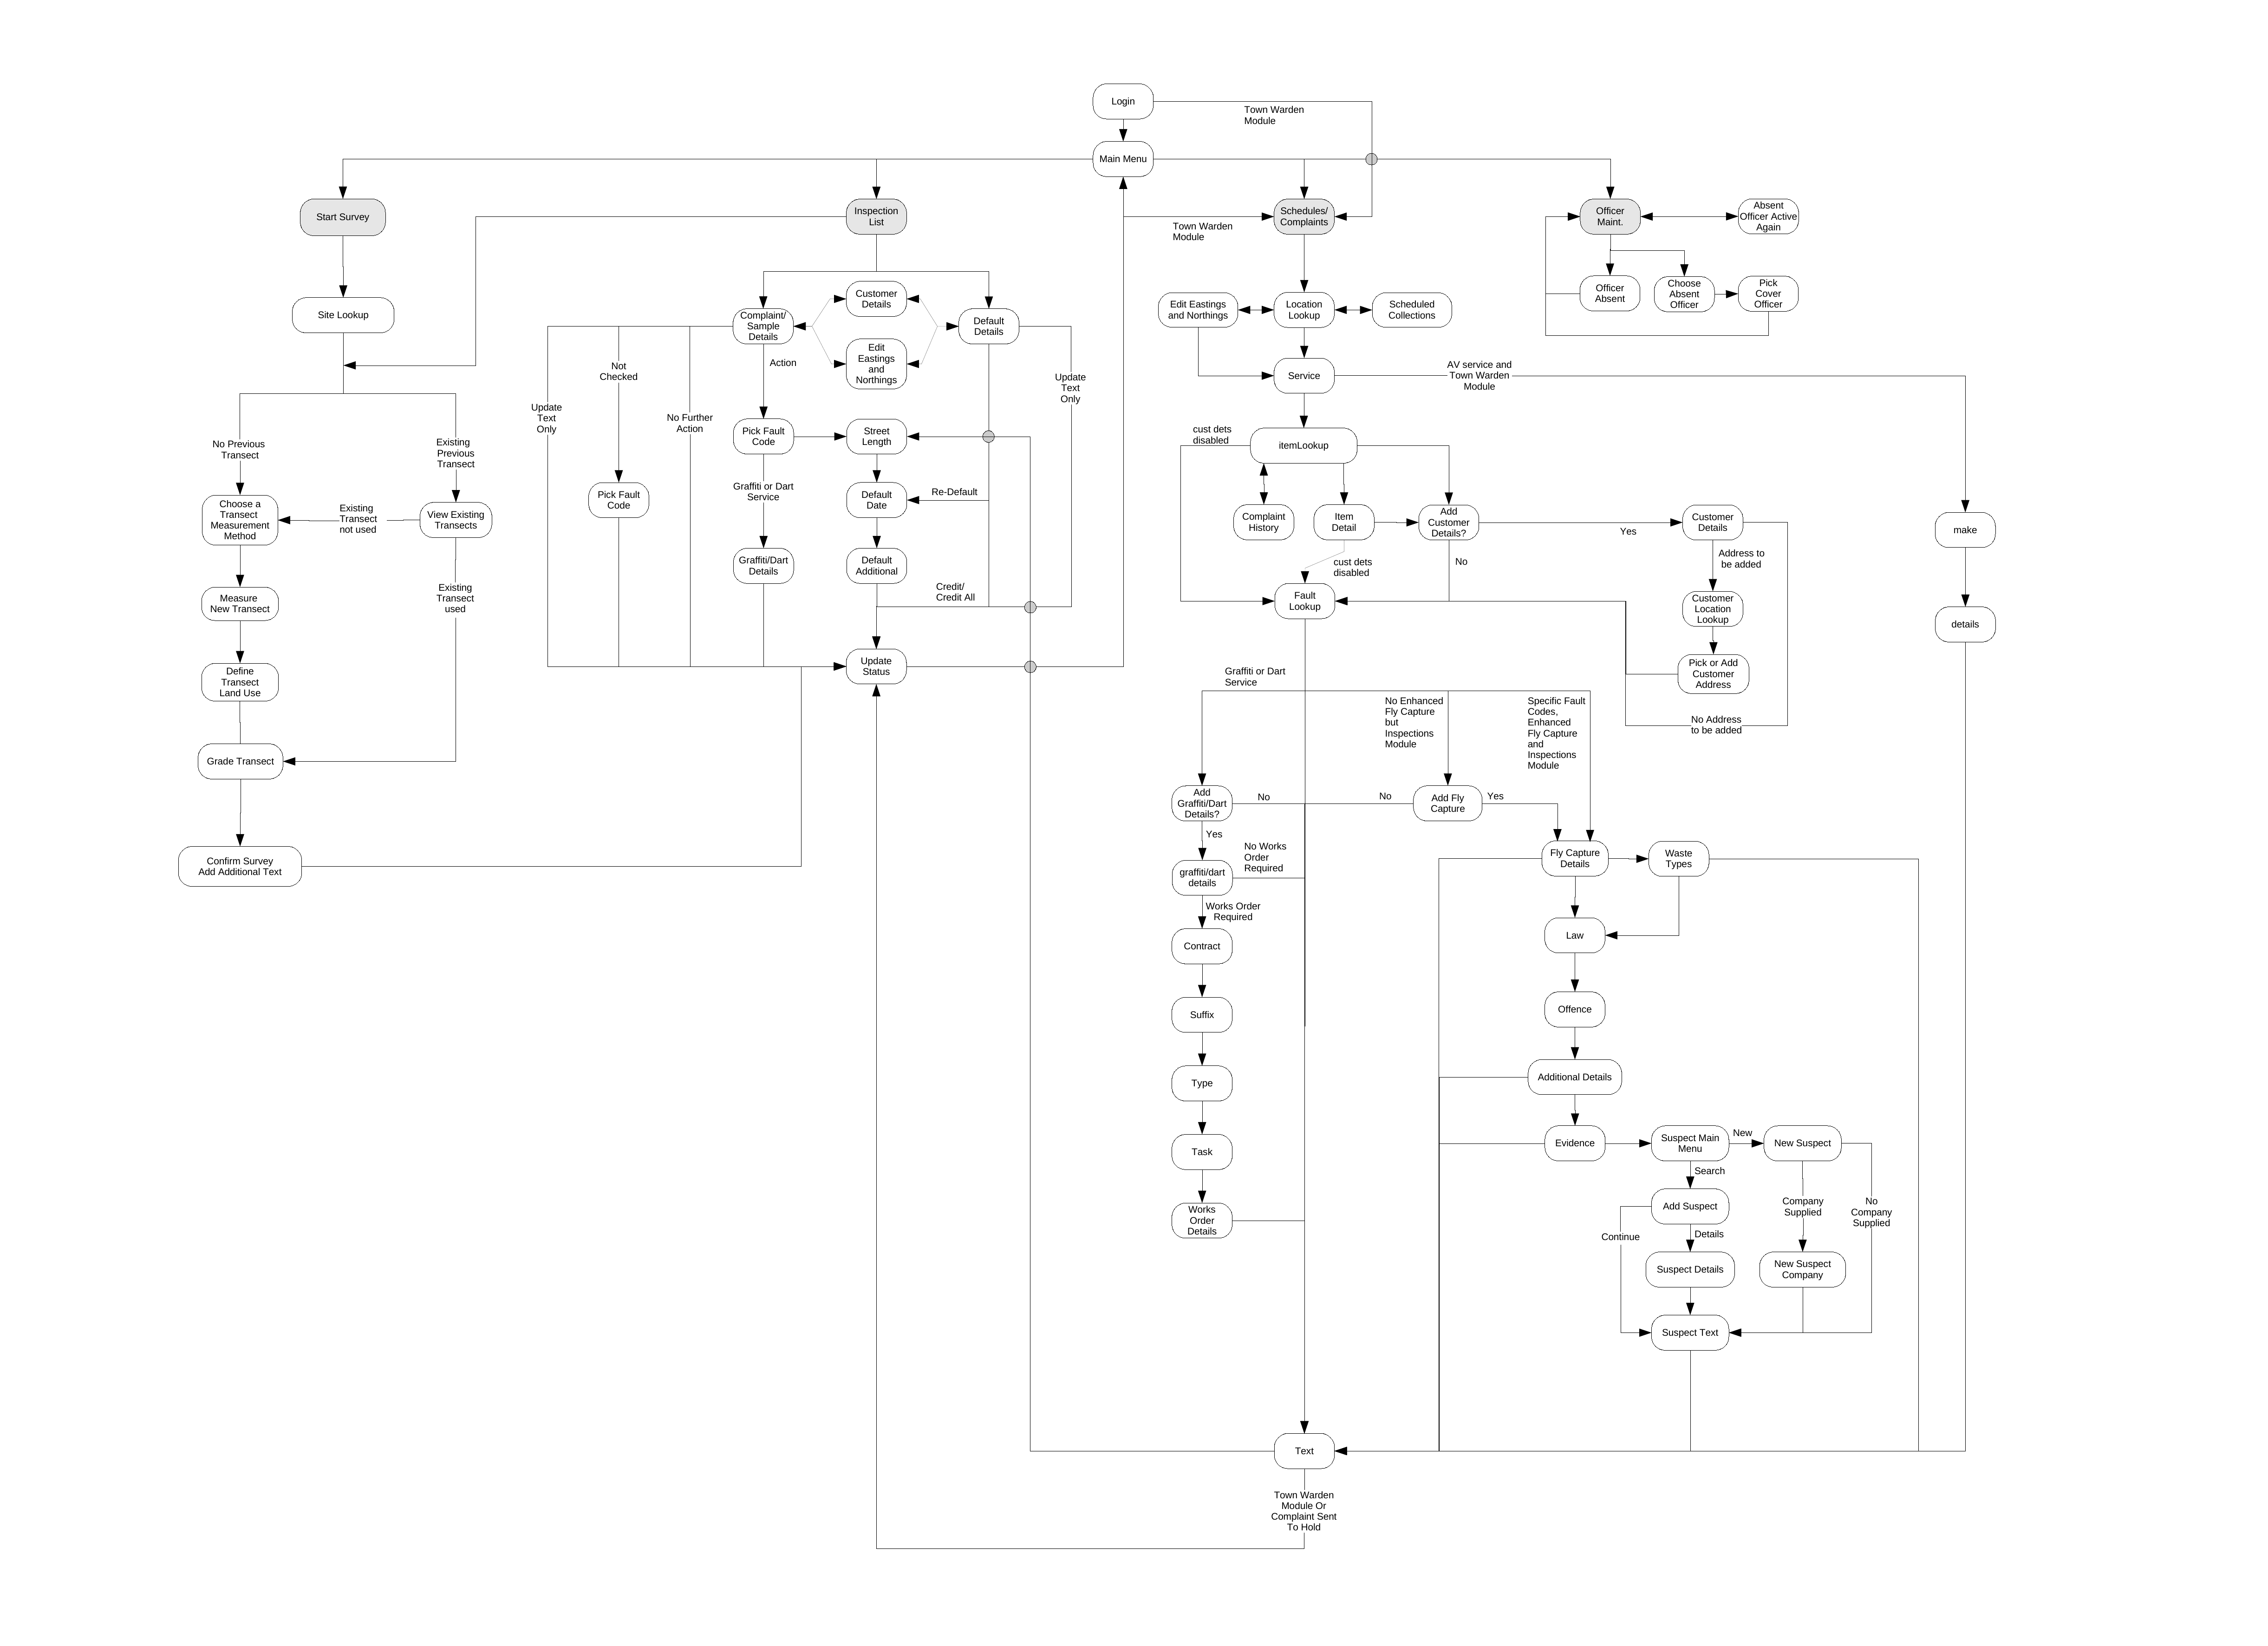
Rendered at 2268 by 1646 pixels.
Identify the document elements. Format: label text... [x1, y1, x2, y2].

text_box Continue [1601, 1231, 1640, 1245]
text_box Not Checked [600, 360, 638, 383]
text_box No [1379, 791, 1407, 804]
text_box Action [769, 357, 797, 369]
text_box Evidence [1545, 1125, 1605, 1161]
text_box Law [1545, 918, 1605, 953]
text_box Yes [1487, 790, 1515, 804]
text_box Suspect Text [1651, 1315, 1729, 1351]
text_box Site Lookup [292, 297, 394, 333]
text_box No Works Order Required [1244, 841, 1305, 874]
text_box Item Detail [1314, 504, 1375, 540]
text_box Measure New Transect [202, 587, 279, 621]
text_box Customer Location Lookup [1682, 591, 1743, 627]
text_box Choose a Transect Measurement Method [202, 495, 278, 545]
text_box Choose Absent Officer [1654, 276, 1715, 312]
text_box [983, 431, 995, 437]
text_box AV service and Town Warden Module [1447, 359, 1512, 392]
text_box Graffiti or Dart Service [733, 481, 794, 503]
text_box Existing Previous Transect [419, 437, 493, 470]
text_box Existing Transect used [431, 582, 479, 618]
text_box View Existing Transects [420, 502, 492, 538]
text_box Waste Types [1649, 841, 1709, 876]
text_box [1030, 601, 1036, 613]
text_box Default Date [847, 482, 907, 518]
text_box Suffix [1172, 997, 1232, 1032]
text_box Update Text Only [1055, 372, 1088, 405]
text_box Default Additional [847, 548, 907, 584]
text_box Customer Details [1682, 505, 1743, 540]
text_box Pick or Add Customer Address [1678, 654, 1749, 694]
text_box [1372, 153, 1377, 165]
text_box No Company Supplied [1851, 1196, 1892, 1228]
text_box Update Status [846, 649, 907, 684]
text_box Start Survey [300, 199, 386, 236]
text_box Complaint/ Sample Details [733, 308, 794, 344]
text_box No Address to be added [1691, 714, 1742, 738]
text_box Yes [1620, 526, 1648, 540]
text_box Add Graffiti/Dart Details? [1172, 785, 1232, 821]
text_box Search [1694, 1165, 1726, 1179]
text_box Fault Lookup [1275, 583, 1335, 619]
text_box Credit/ Credit All [936, 581, 975, 603]
text_box Specific Fault Codes, Enhanced Fly Capture and Inspections Module [1527, 695, 1589, 771]
text_box Location Lookup [1274, 292, 1335, 328]
text_box Add Suspect [1651, 1189, 1729, 1224]
text_box Confirm Survey Add Additional Text [178, 846, 302, 887]
text_box Customer Details [846, 281, 907, 317]
text_box Company Supplied [1782, 1195, 1824, 1219]
text_box details [1935, 607, 1996, 642]
text_box itemLookup [1250, 428, 1357, 464]
text_box New Suspect Company [1760, 1252, 1846, 1287]
text_box cust dets disabled [1333, 556, 1380, 580]
text_box No [1455, 556, 1483, 570]
text_box Fly Capture Details [1542, 841, 1609, 876]
text_box Absent Officer Active Again [1738, 199, 1799, 234]
text_box Pick Fault Code [733, 418, 794, 454]
text_box [983, 437, 995, 443]
text_box No Previous Transect [208, 439, 272, 461]
text_box Schedules/ Complaints [1274, 199, 1335, 235]
text_box Edit Eastings and Northings [846, 339, 907, 389]
text_box graffiti/dart details [1172, 860, 1233, 895]
text_box Complaint History [1233, 504, 1294, 540]
text_box Grade Transect [198, 744, 283, 779]
text_box Town Warden Module [1173, 221, 1234, 244]
text_box Existing Transect not used [339, 503, 387, 538]
text_box Officer Absent [1580, 275, 1640, 311]
text_box Define Transect Land Use [202, 663, 279, 701]
text_box Re-Default [932, 486, 978, 497]
text_box [1024, 661, 1030, 673]
text_box Suspect Main Menu [1651, 1125, 1729, 1161]
text_box Graffiti or Dart Service [1225, 666, 1286, 688]
text_box Service [1274, 358, 1335, 393]
text_box Main Menu [1093, 141, 1154, 177]
text_box Inspection List [846, 199, 907, 235]
text_box [1024, 601, 1030, 613]
text_box No Further Action [667, 412, 713, 434]
text_box Add Customer Details? [1419, 505, 1479, 540]
text_box cust dets disabled [1193, 424, 1239, 447]
text_box No Enhanced Fly Capture but Inspections Module [1385, 695, 1446, 750]
text_box Type [1172, 1065, 1232, 1101]
text_box Add Fly Capture [1413, 785, 1482, 821]
text_box Text [1274, 1433, 1335, 1469]
text_box Town Warden Module Or Complaint Sent To Hold [1271, 1489, 1337, 1533]
text_box Additional Details [1528, 1059, 1622, 1095]
text_box make [1935, 512, 1996, 548]
text_box No [1258, 791, 1285, 805]
text_box Offence [1545, 992, 1605, 1027]
text_box Yes [1206, 829, 1234, 843]
text_box [1030, 661, 1036, 673]
text_box Pick Fault Code [588, 483, 649, 518]
text_box Town Warden Module [1244, 105, 1305, 128]
text_box Suspect Details [1646, 1252, 1735, 1287]
text_box Contract [1172, 928, 1232, 964]
text_box Officer Maint. [1580, 199, 1641, 235]
text_box Works Order Required [1206, 901, 1266, 923]
text_box Edit Eastings and Northings [1158, 293, 1238, 327]
text_box Default Details [958, 308, 1019, 344]
text_box New Suspect [1764, 1125, 1842, 1161]
text_box Login [1093, 84, 1154, 119]
text_box Works Order Details [1172, 1203, 1232, 1238]
text_box New [1733, 1127, 1761, 1141]
text_box Address to be added [1718, 548, 1765, 571]
text_box Scheduled Collections [1372, 293, 1452, 327]
text_box [1365, 153, 1372, 165]
text_box Street Length [847, 419, 907, 454]
text_box Graffiti/Dart Details [733, 548, 794, 584]
text_box Details [1694, 1228, 1724, 1242]
text_box Task [1172, 1134, 1232, 1170]
text_box Pick Cover Officer [1738, 276, 1799, 312]
text_box Update Text Only [531, 402, 564, 435]
